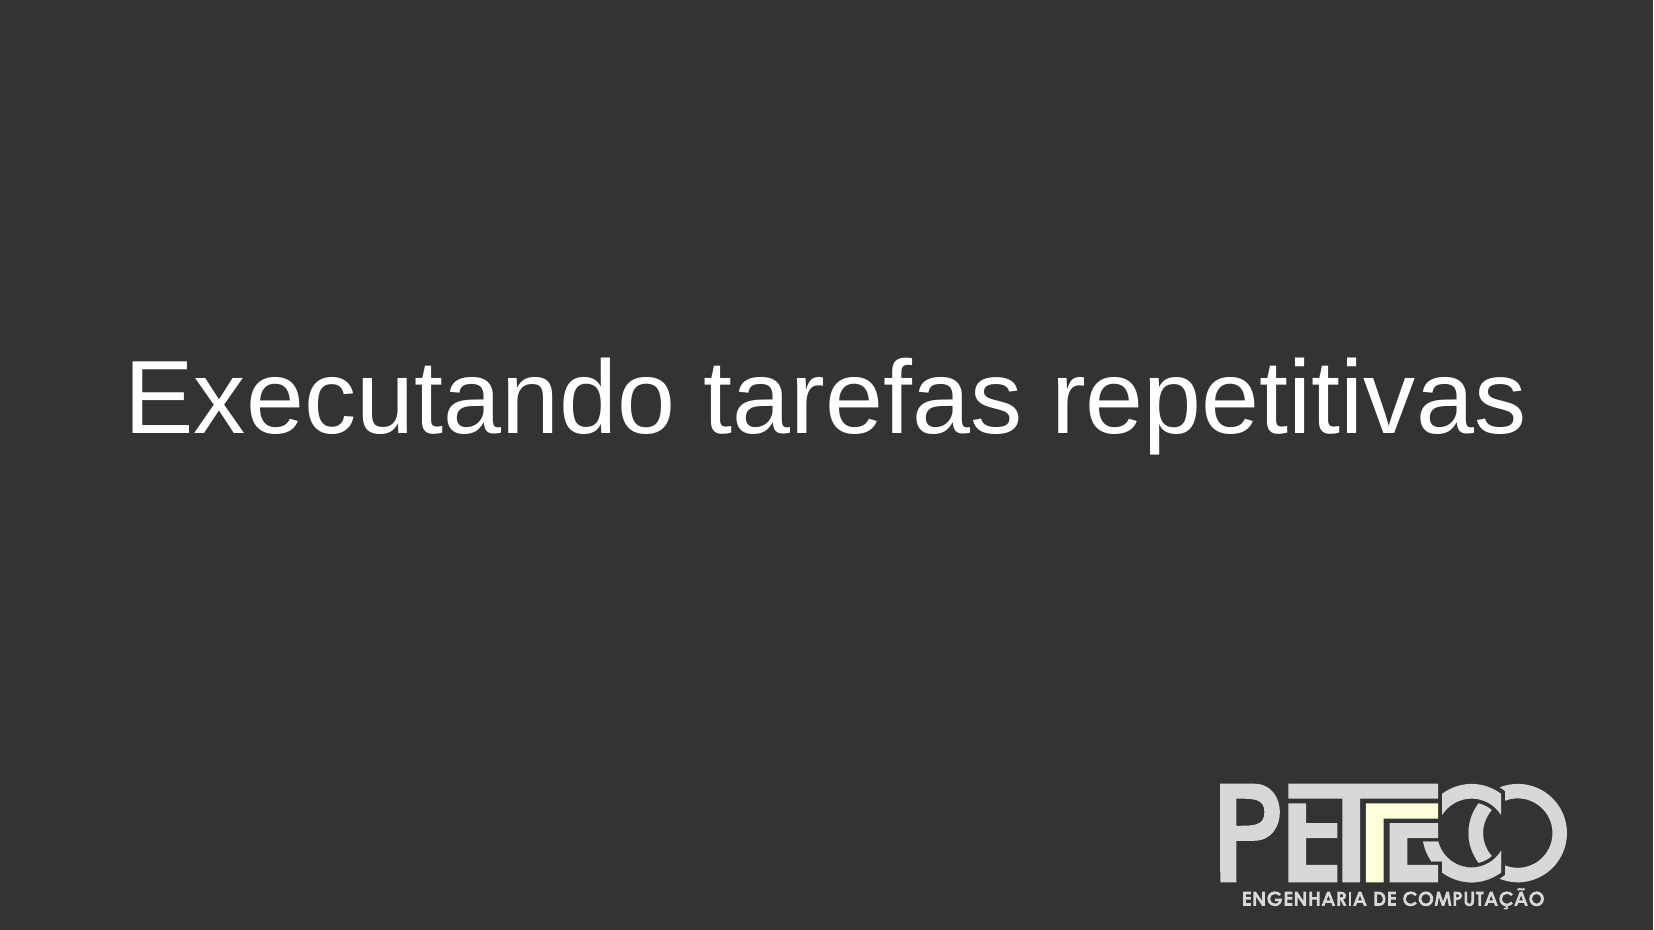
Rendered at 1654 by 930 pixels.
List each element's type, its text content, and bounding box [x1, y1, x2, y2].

subtitle Executando tarefas repetitivas [82, 37, 1571, 757]
